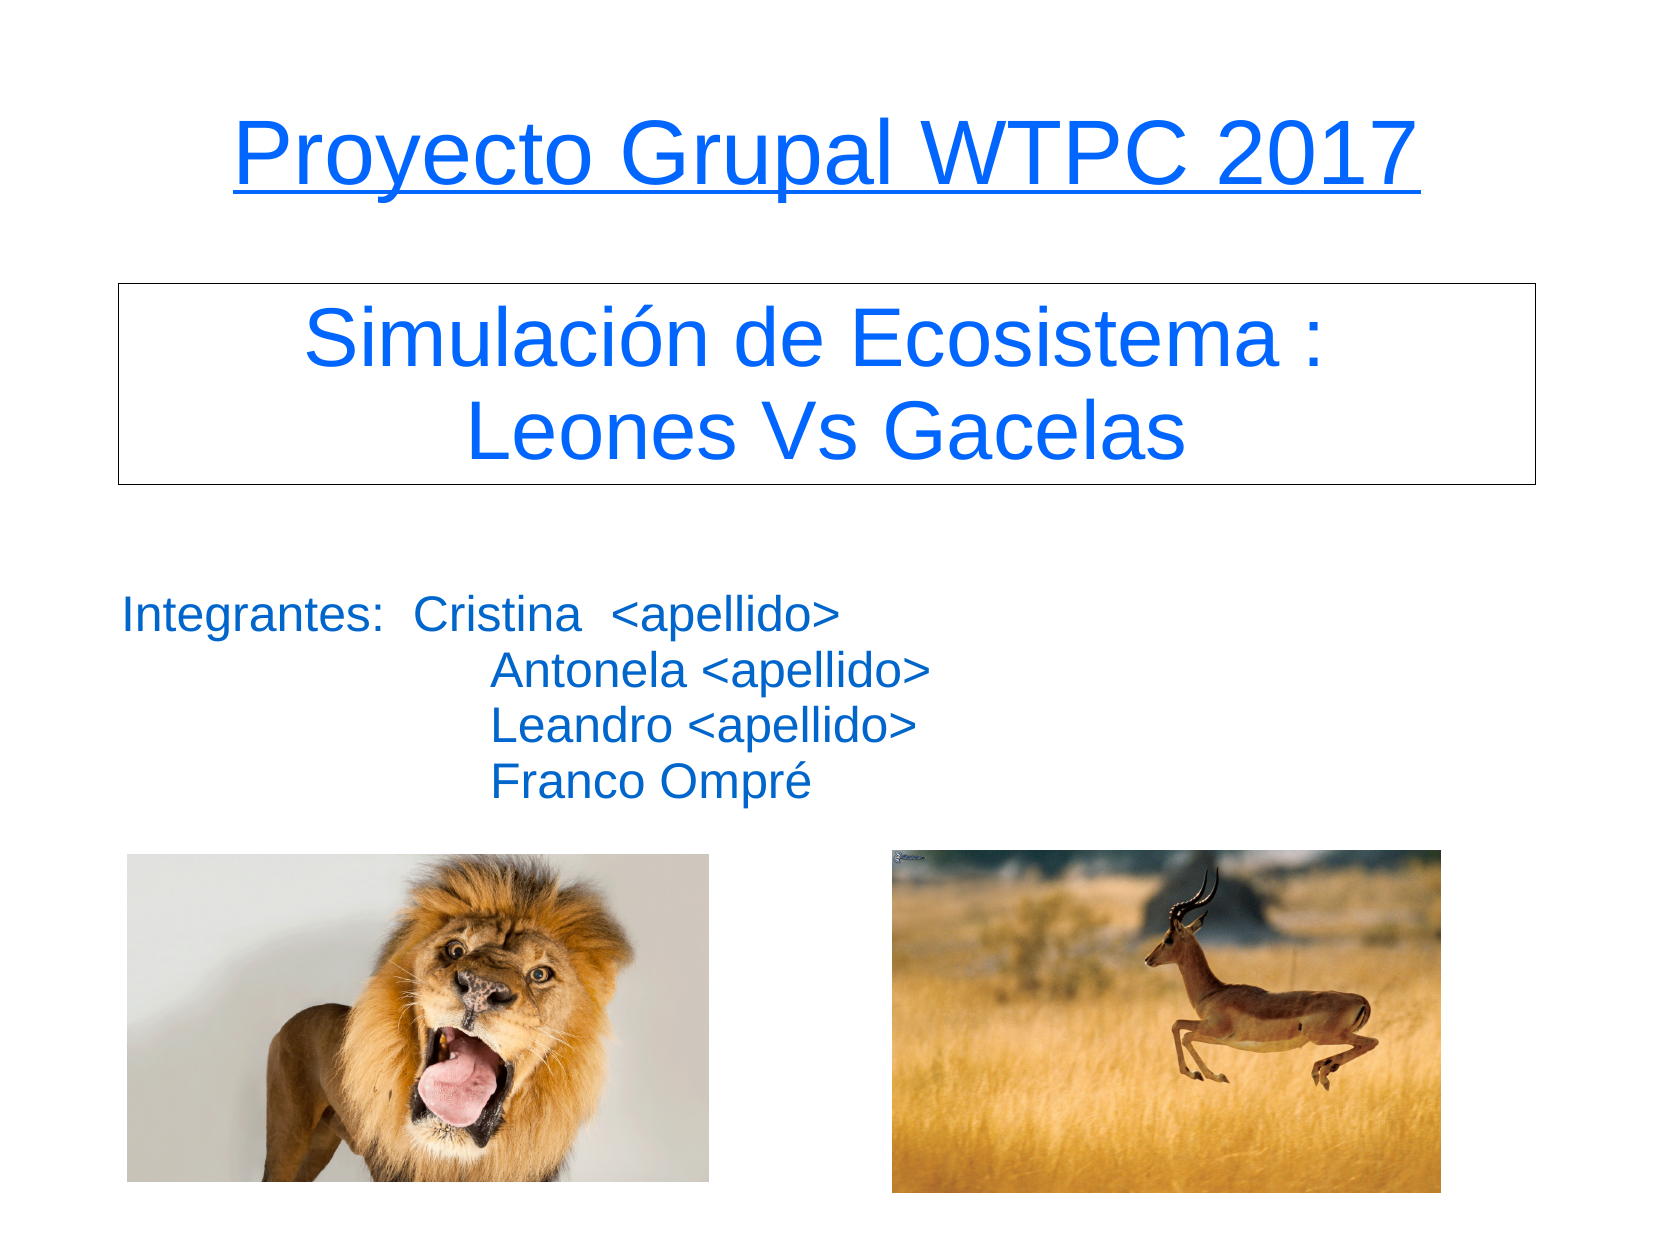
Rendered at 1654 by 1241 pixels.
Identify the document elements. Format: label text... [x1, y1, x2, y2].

picture [892, 850, 1441, 1193]
text_box Simulación de Ecosistema : Leones Vs Gacelas [118, 283, 1536, 485]
text_box Integrantes: Cristina <apellido> Antonela <apellido> Leandro <apellido> Franco Ompré [106, 578, 1501, 817]
title Proyecto Grupal WTPC 2017 [82, 49, 1571, 257]
picture [127, 854, 709, 1182]
